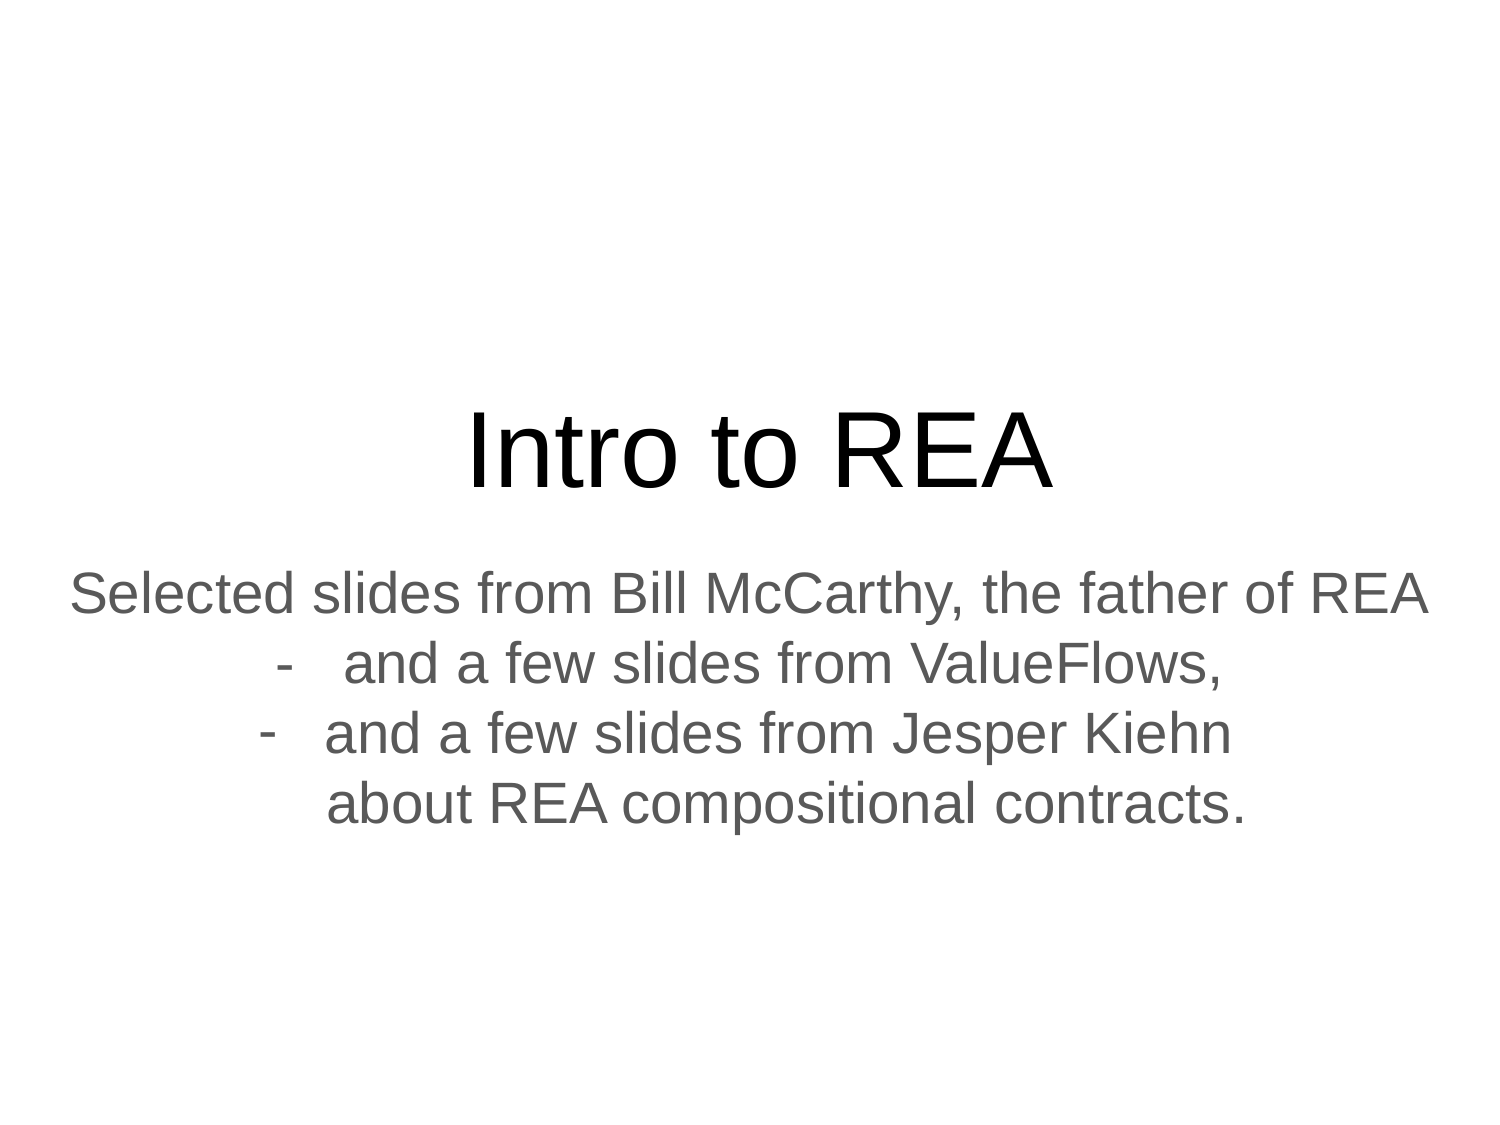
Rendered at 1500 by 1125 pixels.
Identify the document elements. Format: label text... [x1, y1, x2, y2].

subtitle Selected slides from Bill McCarthy, the father of REA - and a few slides from ValueFlows, and a few slides from Jesper Kiehn about REA compositional contracts. [51, 539, 1449, 794]
title Intro to REA [60, 75, 1458, 524]
